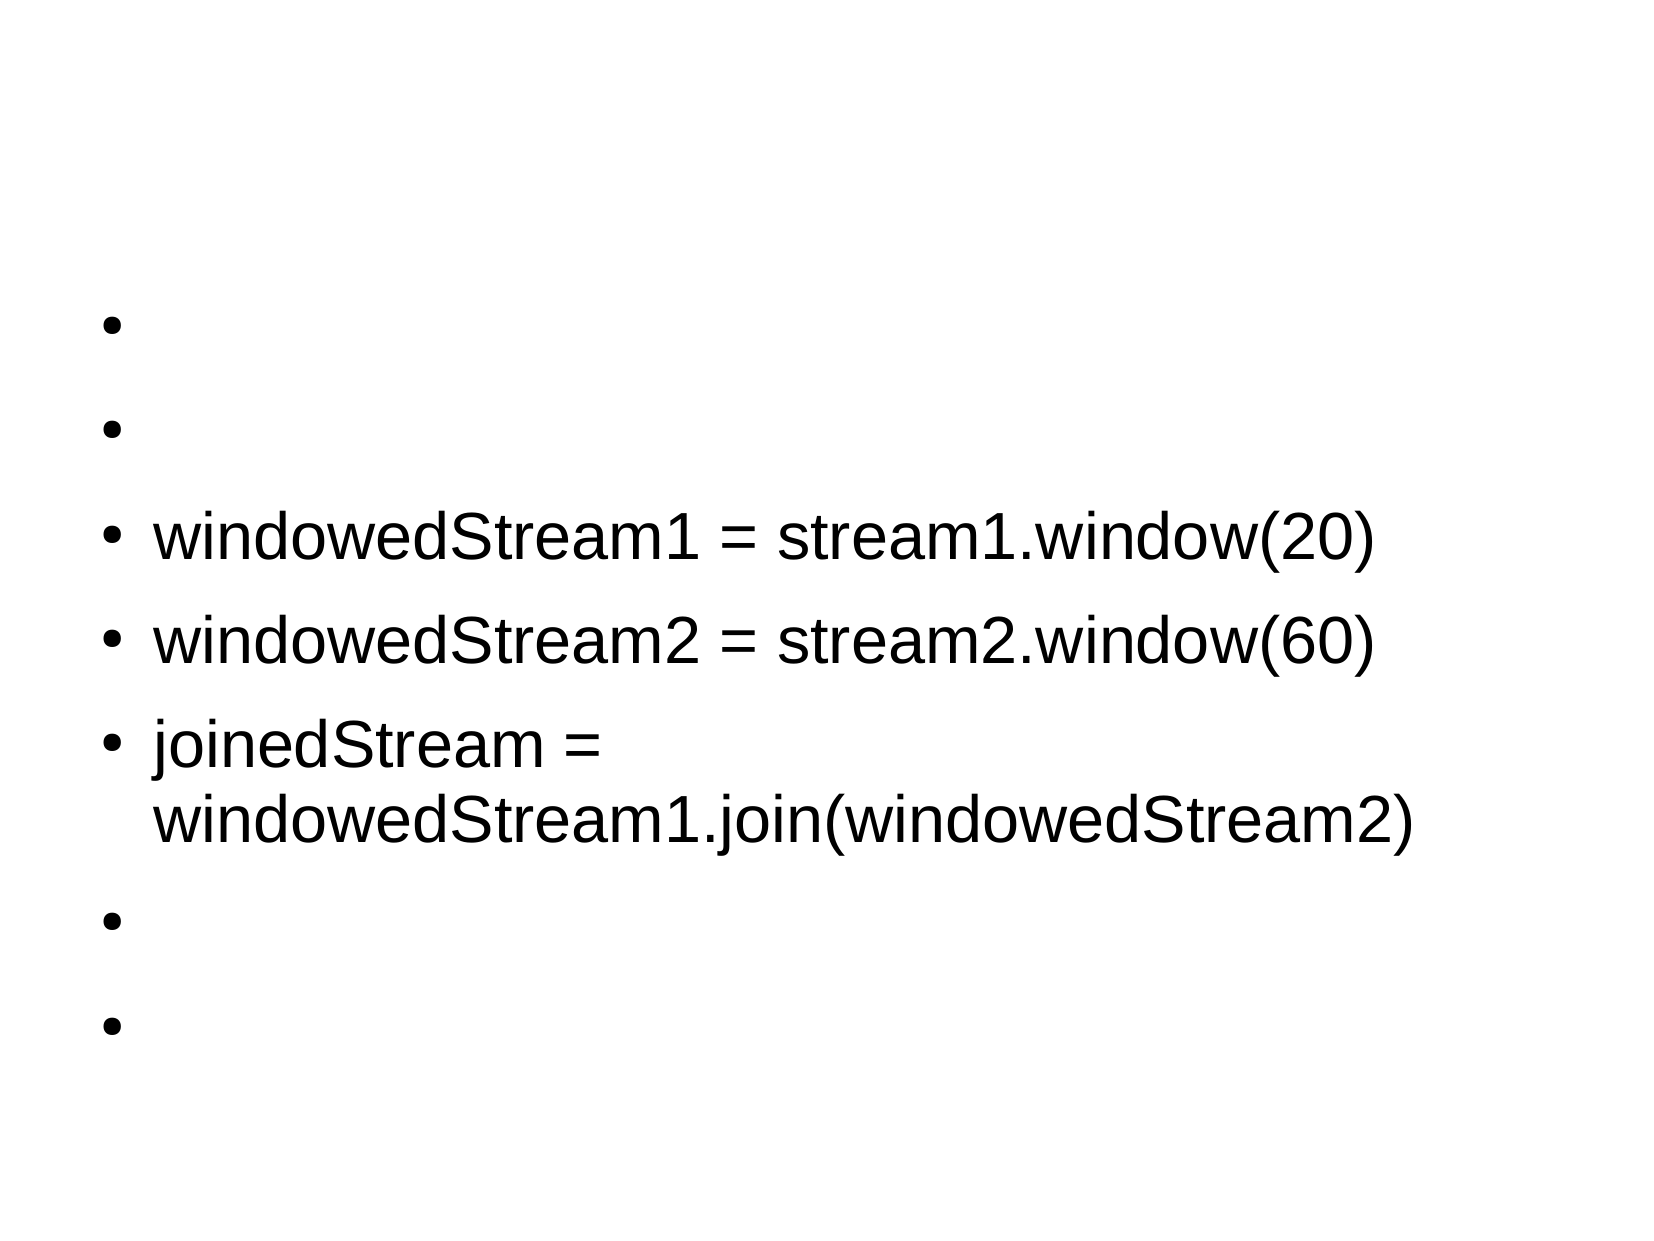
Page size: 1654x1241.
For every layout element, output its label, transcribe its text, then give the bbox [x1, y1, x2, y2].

list windowedStream1 = stream1.window(20) windowedStream2 = stream2.window(60) joinedStream = windowedStream1.join(windowedStream2) [82, 290, 1571, 1010]
